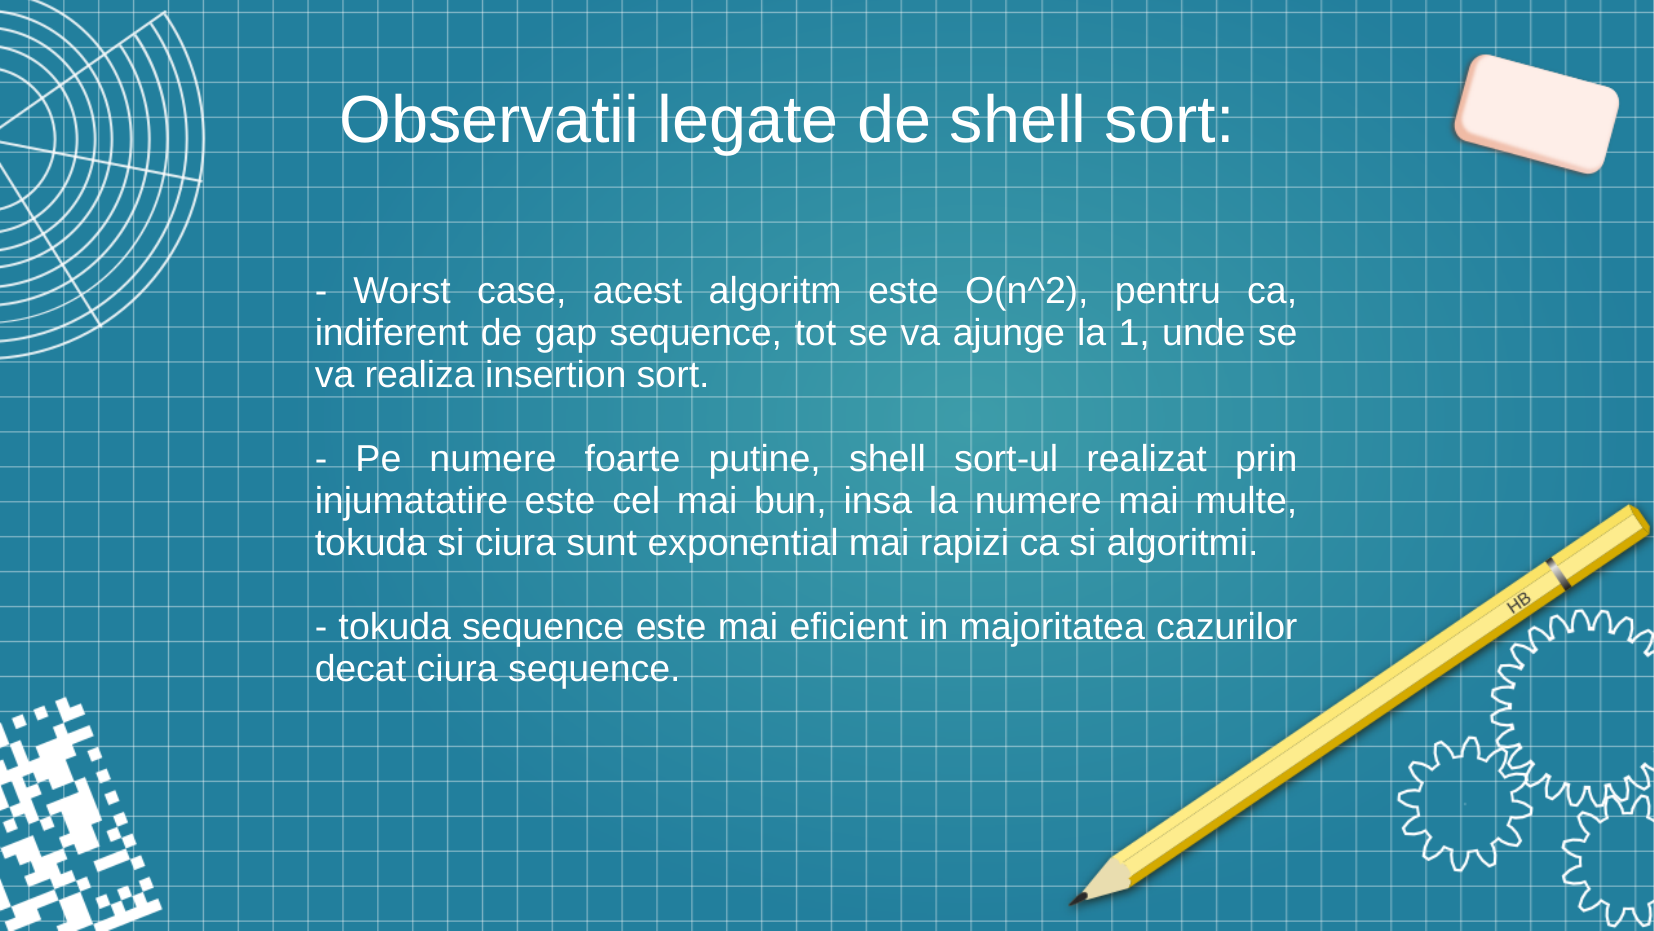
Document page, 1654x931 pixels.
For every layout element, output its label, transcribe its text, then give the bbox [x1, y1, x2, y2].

text_box - Worst case, acest algoritm este O(n^2), pentru ca, indiferent de gap sequence, tot se va ajunge la 1, unde se va realiza insertion sort. - Pe numere foarte putine, shell sort-ul realizat prin injumatatire este cel mai bun, insa la numere mai multe, tokuda si ciura sunt exponential mai rapizi ca si algoritmi. - tokuda sequence este mai eficient in majoritatea cazurilor decat ciura sequence. [300, 262, 1313, 740]
picture [0, 0, 1654, 931]
text_box Observatii legate de shell sort: [225, 75, 1351, 165]
